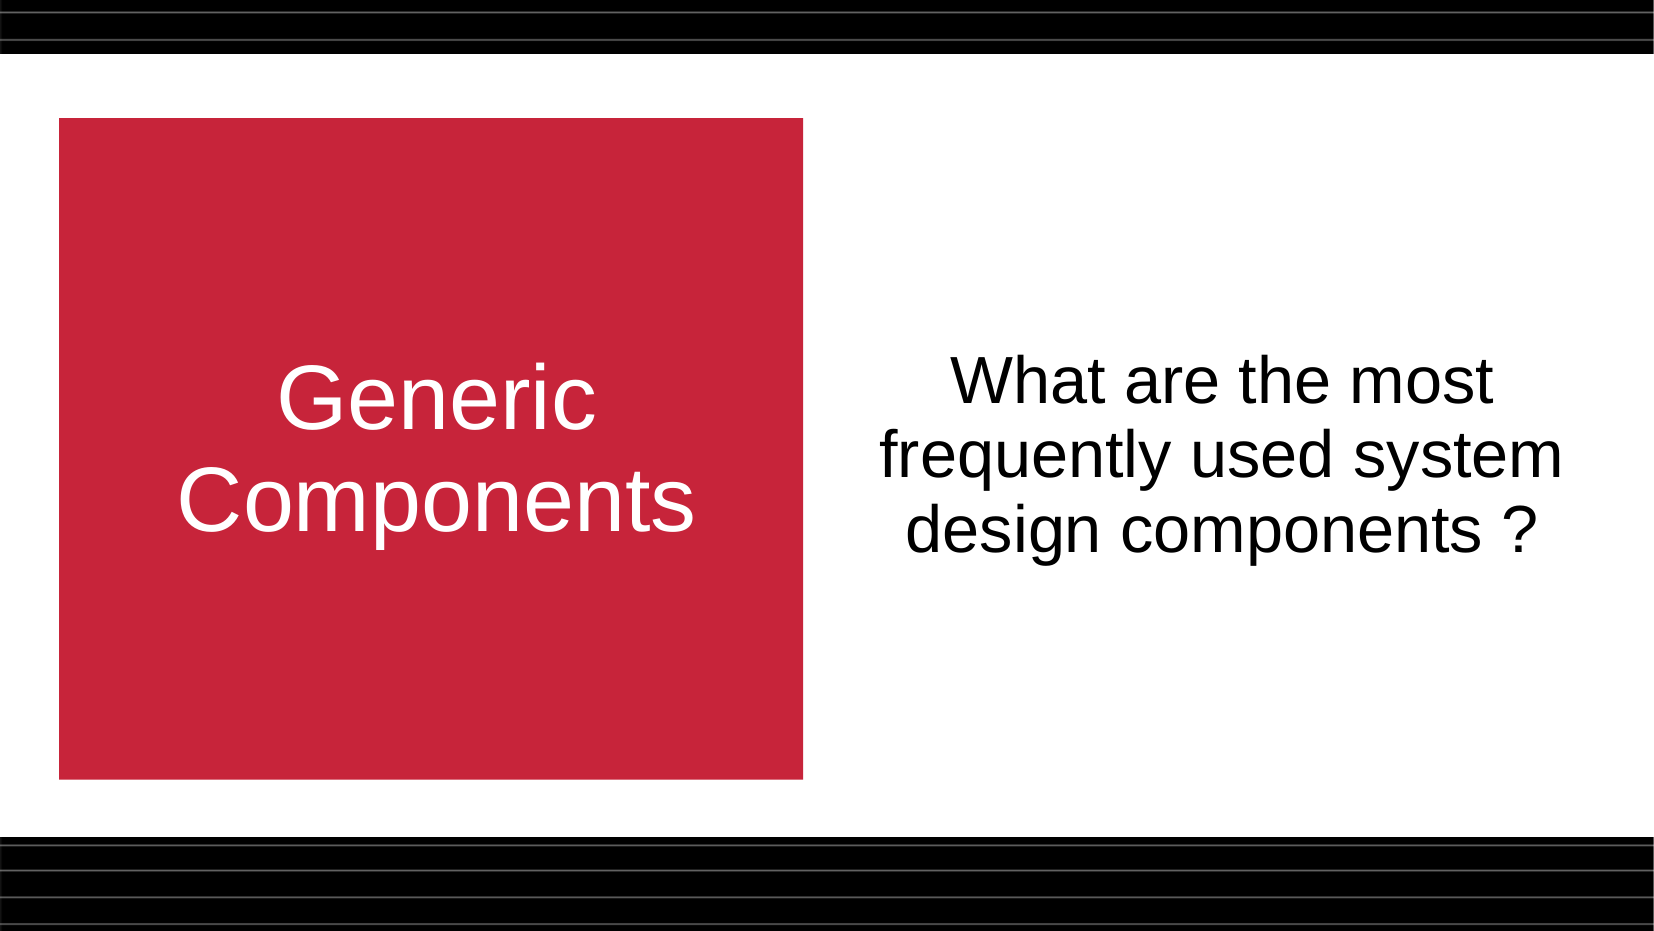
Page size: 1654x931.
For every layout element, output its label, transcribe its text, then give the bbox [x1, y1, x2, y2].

title Generic Components [59, 118, 804, 780]
subtitle What are the most frequently used system design components ? [862, 342, 1583, 567]
picture [0, 0, 1654, 54]
picture [0, 837, 1654, 931]
